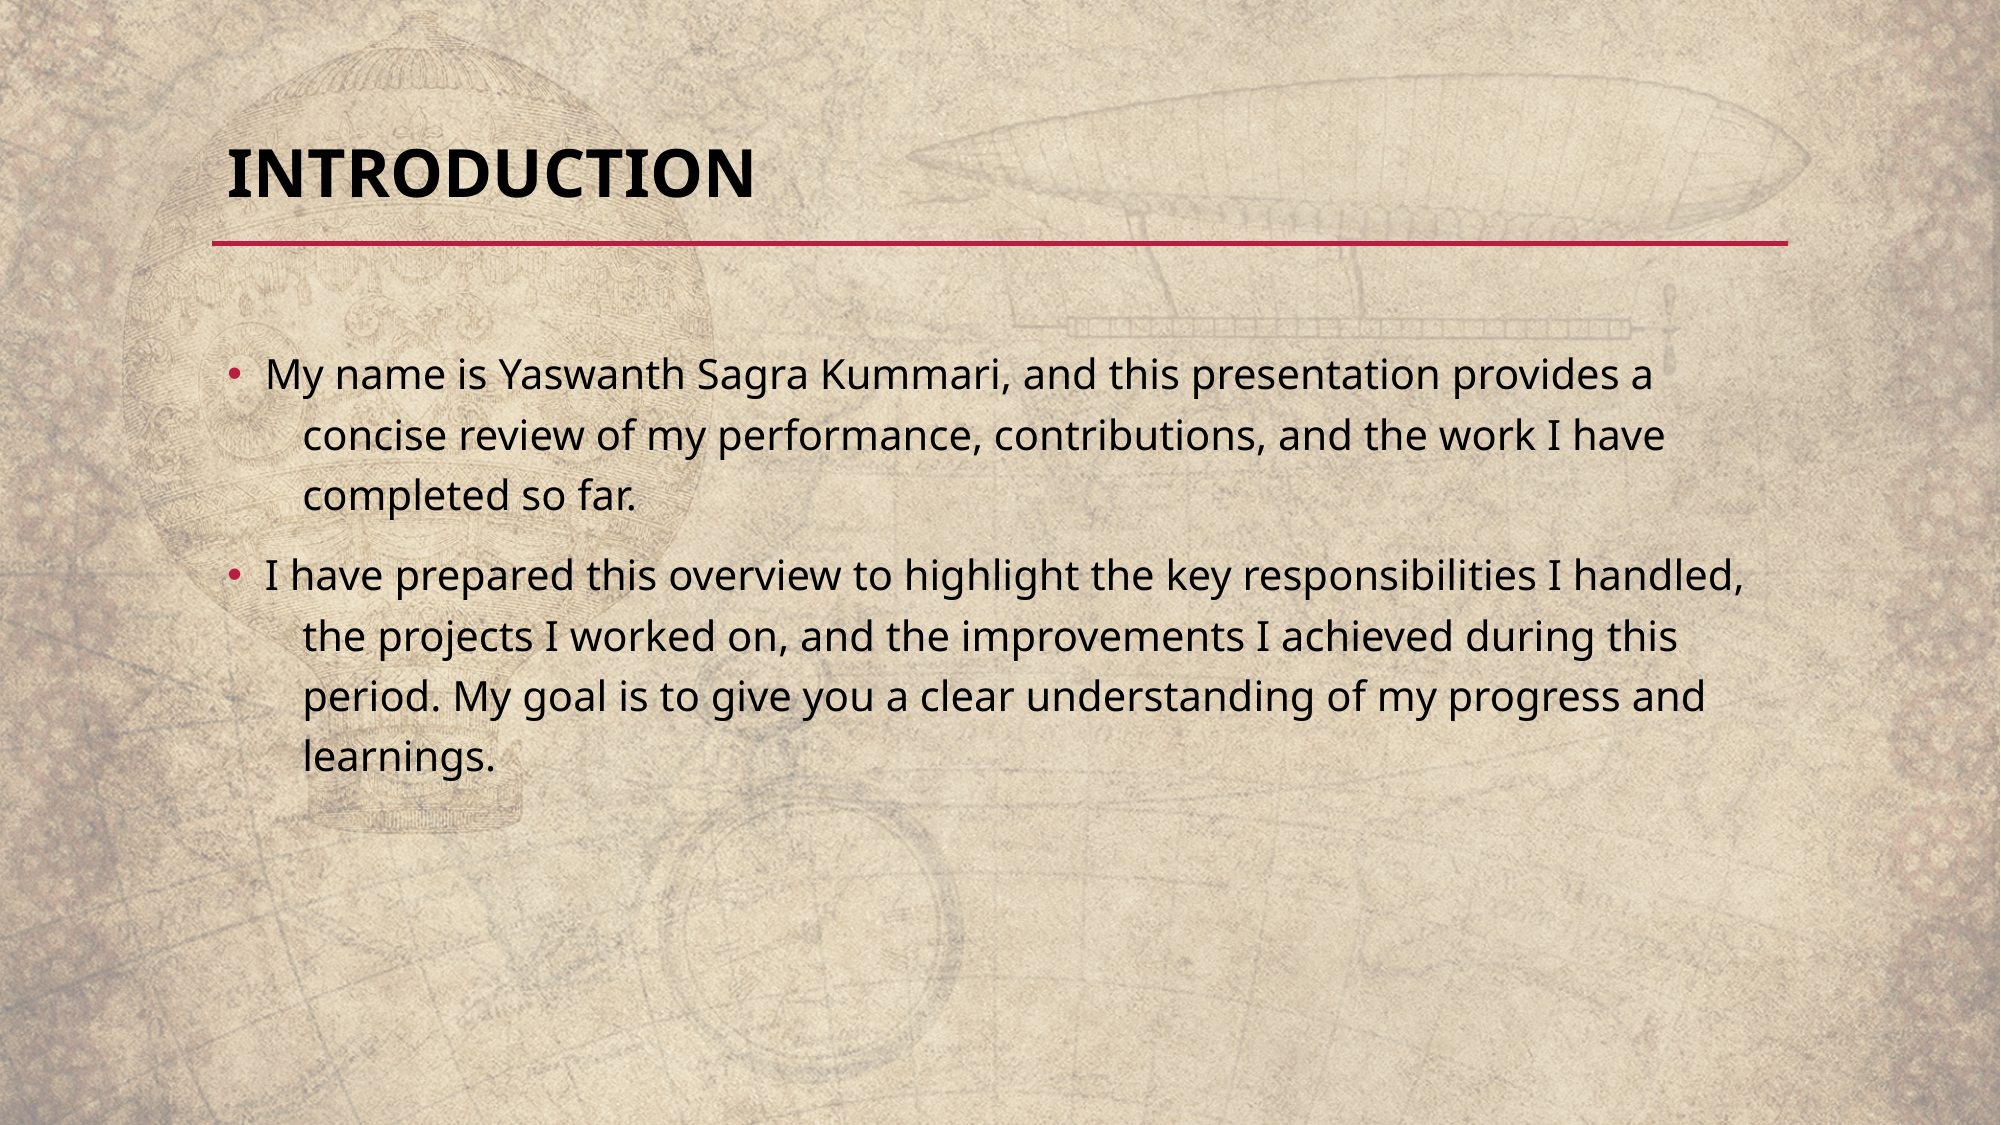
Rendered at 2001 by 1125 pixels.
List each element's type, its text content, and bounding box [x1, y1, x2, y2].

title introduction [212, 131, 1788, 305]
list My name is Yaswanth Sagra Kummari, and this presentation provides a concise review of my performance, contributions, and the work I have completed so far. I have prepared this overview to highlight the key responsibilities I handled, the projects I worked on, and the improvements I achieved during this period. My goal is to give you a clear understanding of my progress and learnings. [212, 330, 1788, 897]
